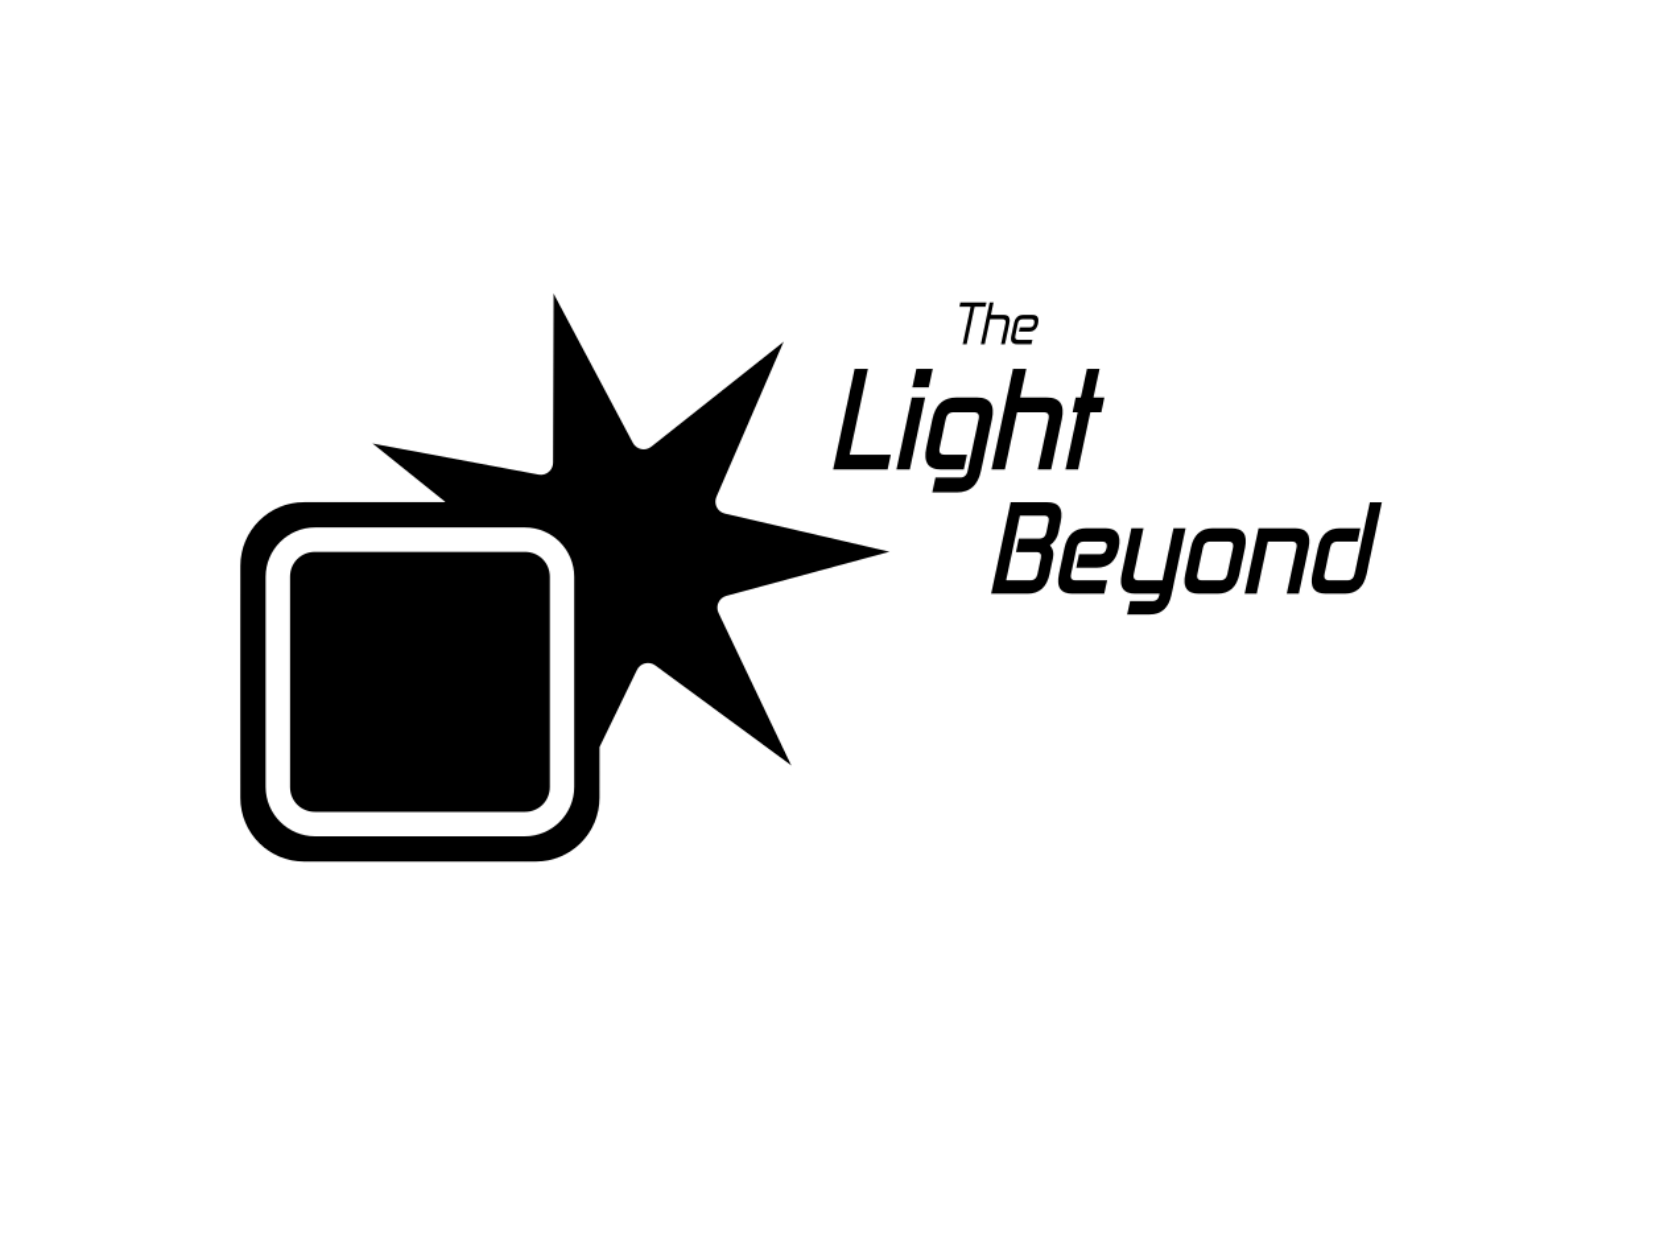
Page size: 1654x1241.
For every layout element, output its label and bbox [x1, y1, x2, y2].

picture [4, 114, 1654, 1131]
